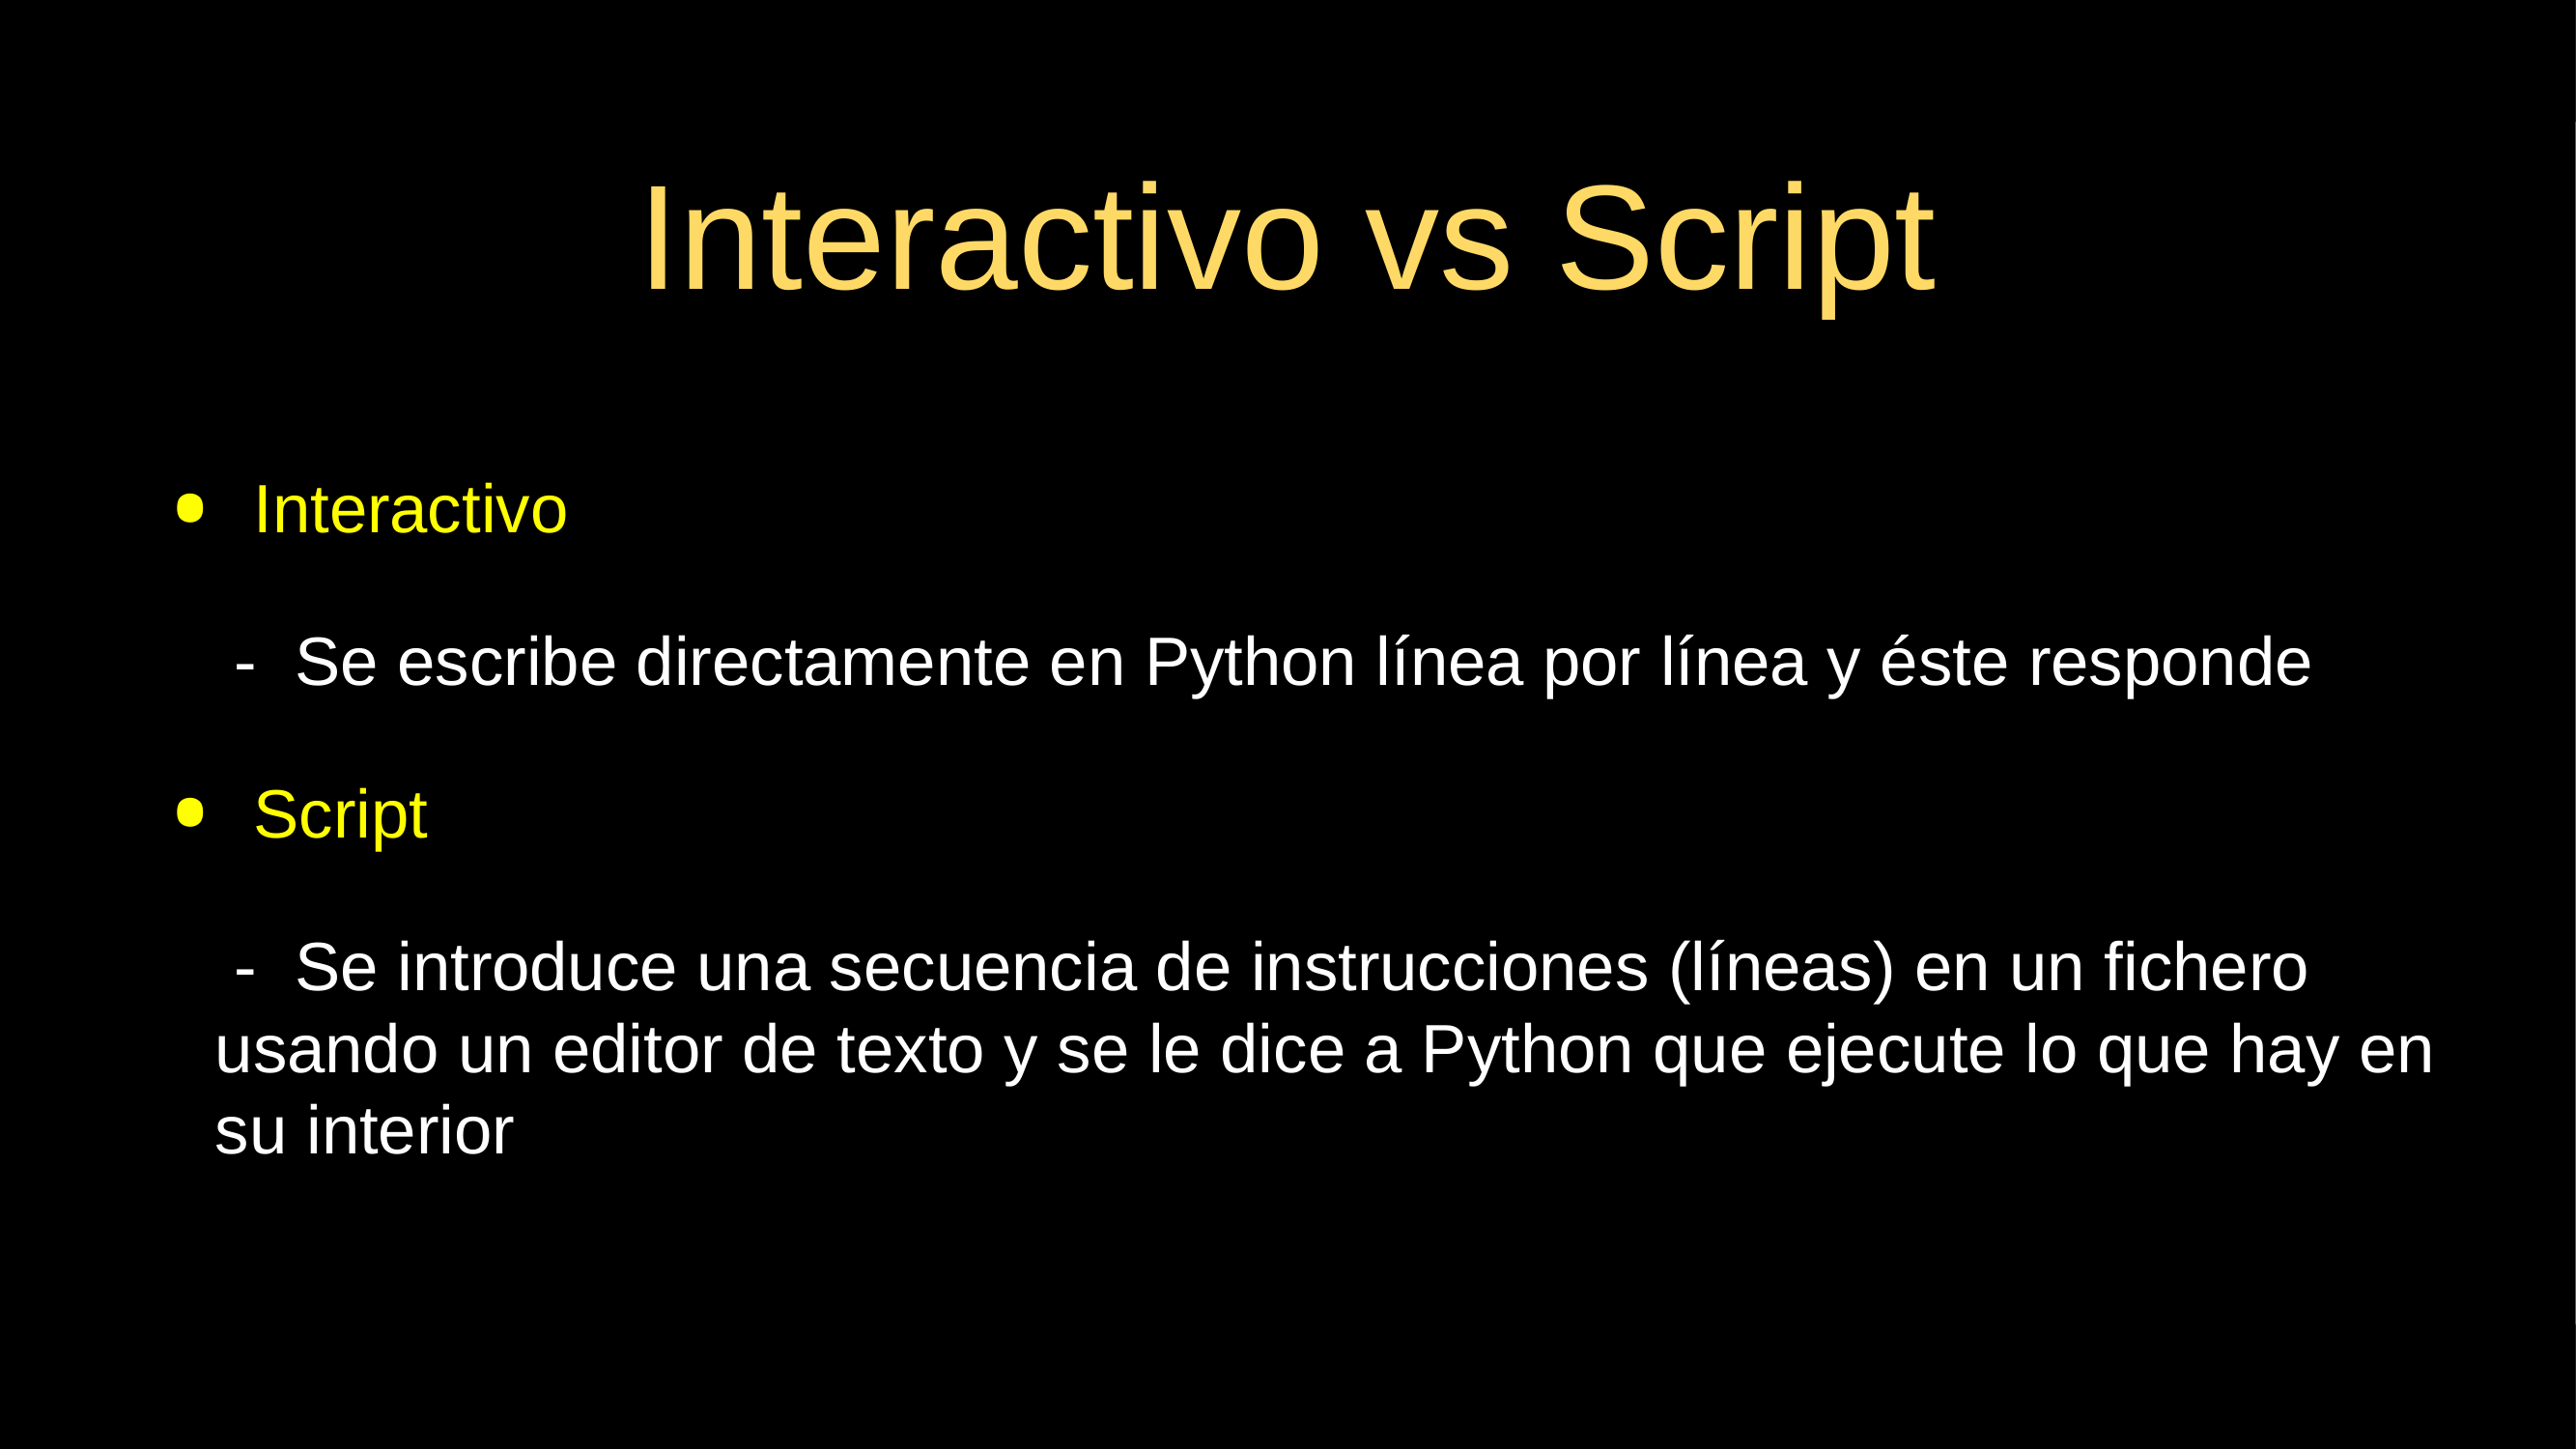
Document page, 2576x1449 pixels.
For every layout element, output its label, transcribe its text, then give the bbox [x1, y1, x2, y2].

list Interactivo - Se escribe directamente en Python línea por línea y éste responde Script - Se introduce una secuencia de instrucciones (líneas) en un fichero usando un editor de texto y se le dice a Python que ejecute lo que hay en su interior [128, 338, 2448, 1294]
title Interactivo vs Script [128, 122, 2448, 338]
